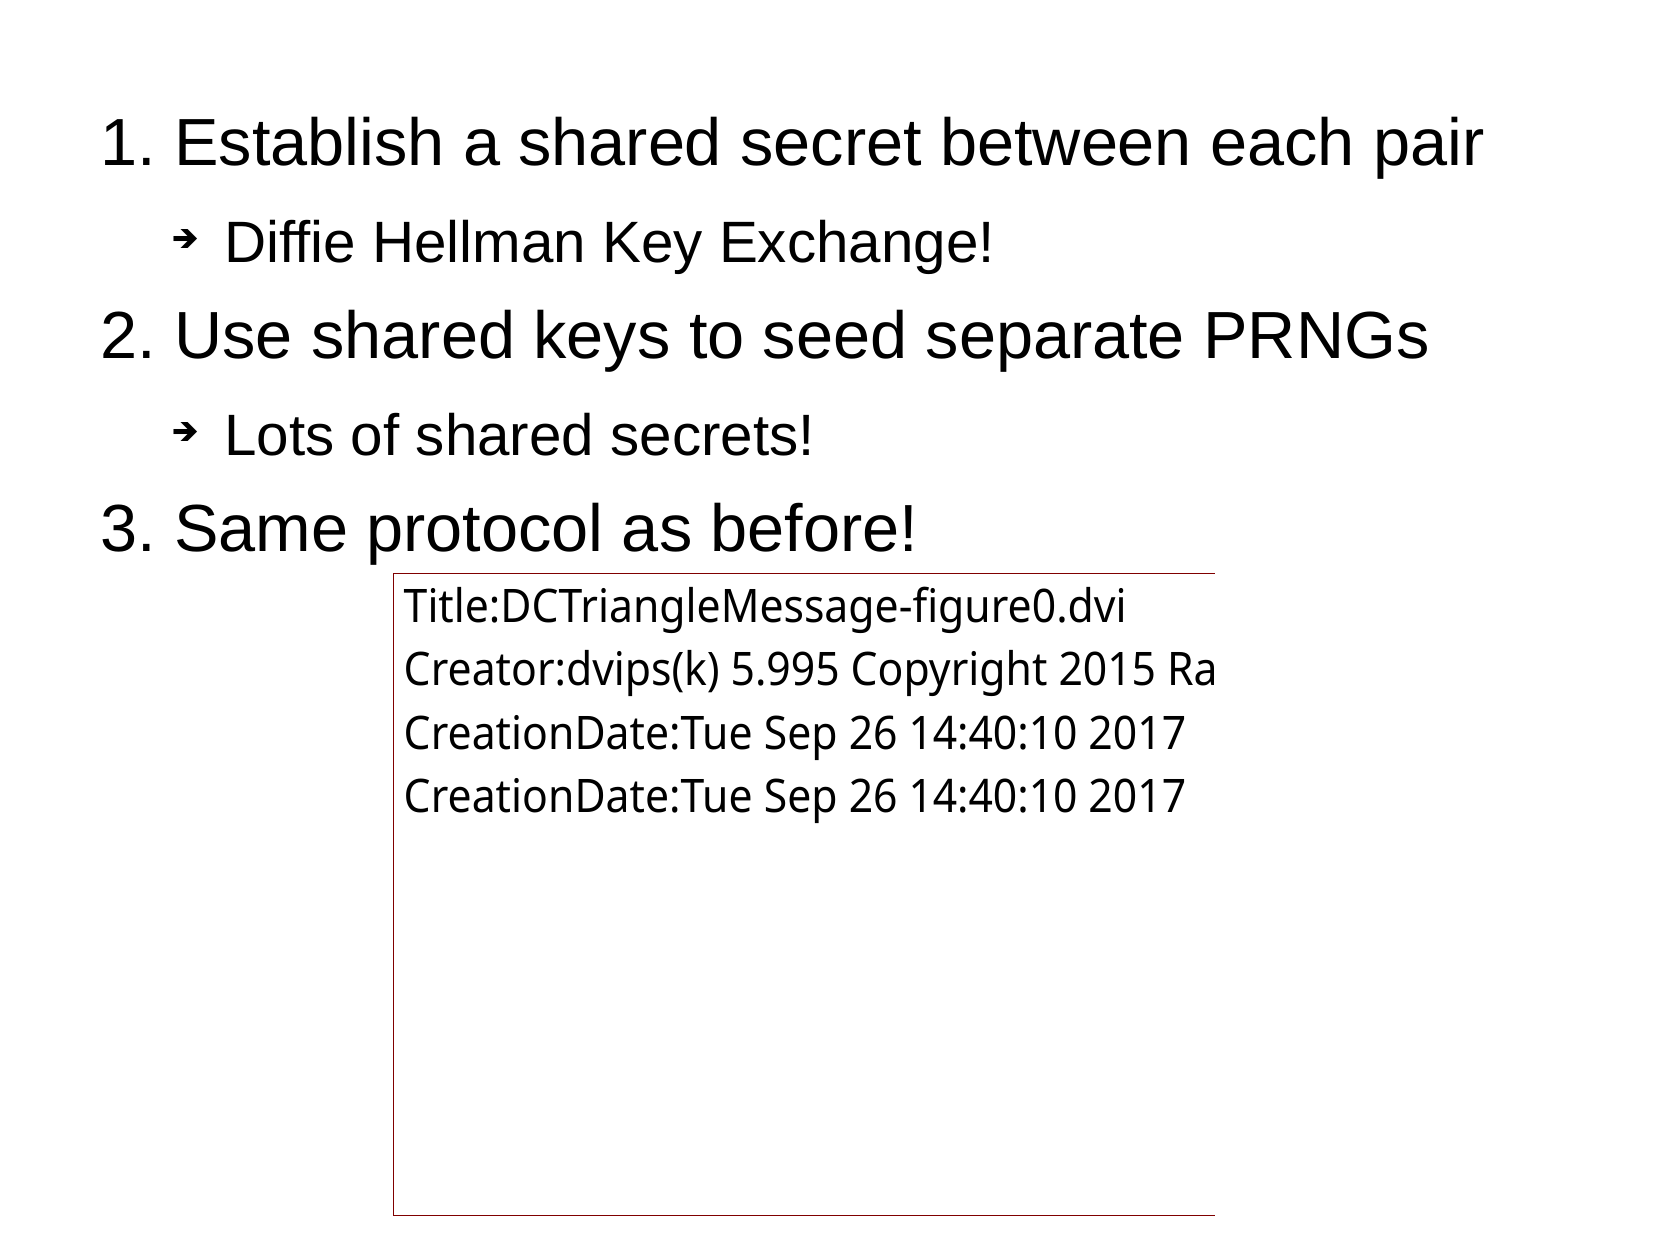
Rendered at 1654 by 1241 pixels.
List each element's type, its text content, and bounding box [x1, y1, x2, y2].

picture [390, 570, 1216, 1216]
list Establish a shared secret between each pair Diffie Hellman Key Exchange! Use shared keys to seed separate PRNGs Lots of shared secrets! Same protocol as before! [82, 105, 1571, 1010]
